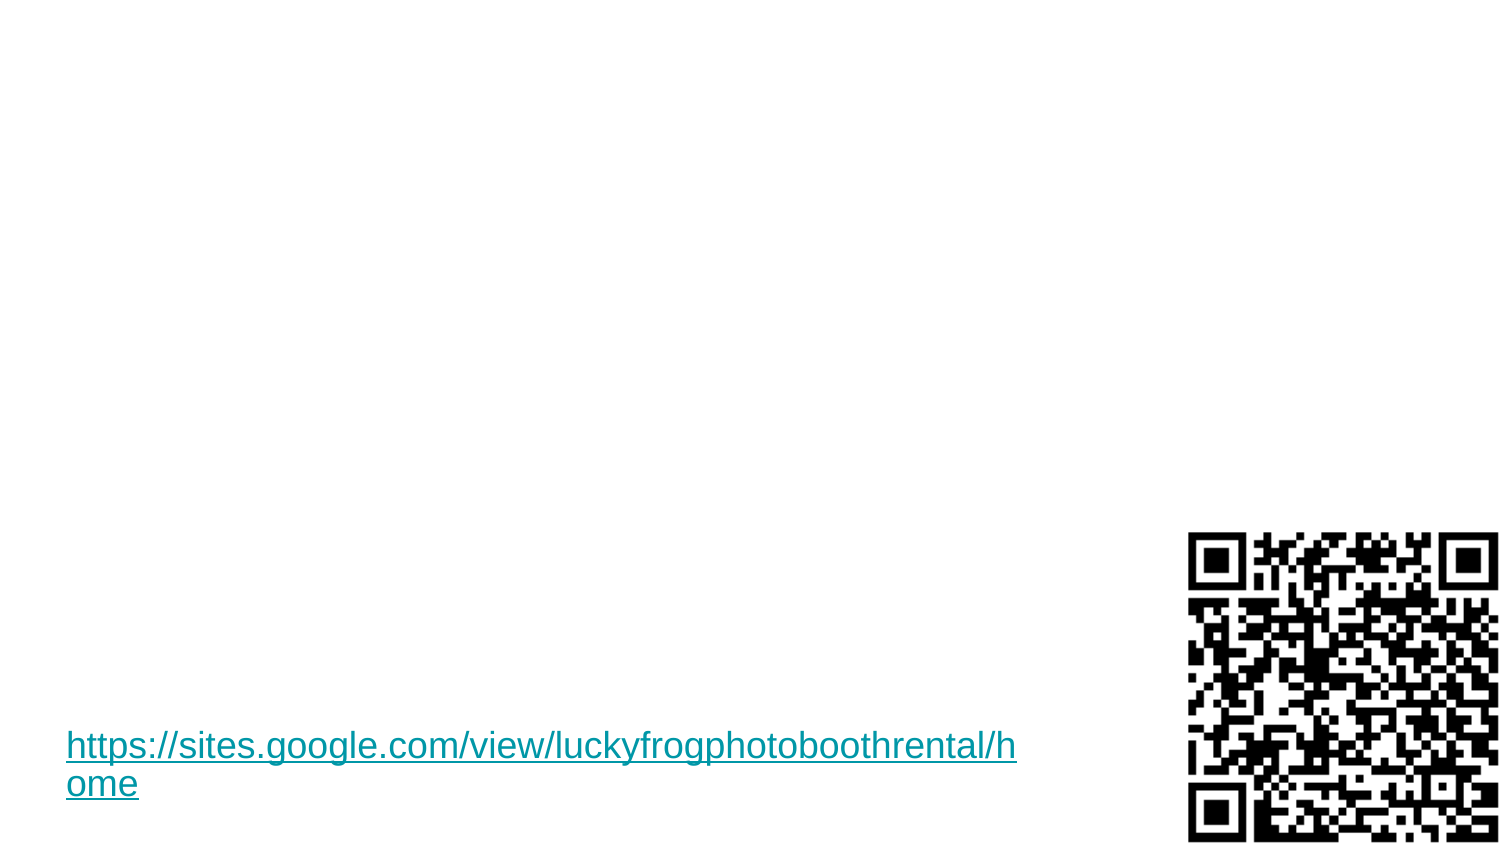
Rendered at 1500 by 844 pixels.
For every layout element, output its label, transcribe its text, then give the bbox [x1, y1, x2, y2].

list https://sites.google.com/view/luckyfrogphotoboothrental/home [51, 694, 1036, 794]
picture [1187, 531, 1500, 844]
